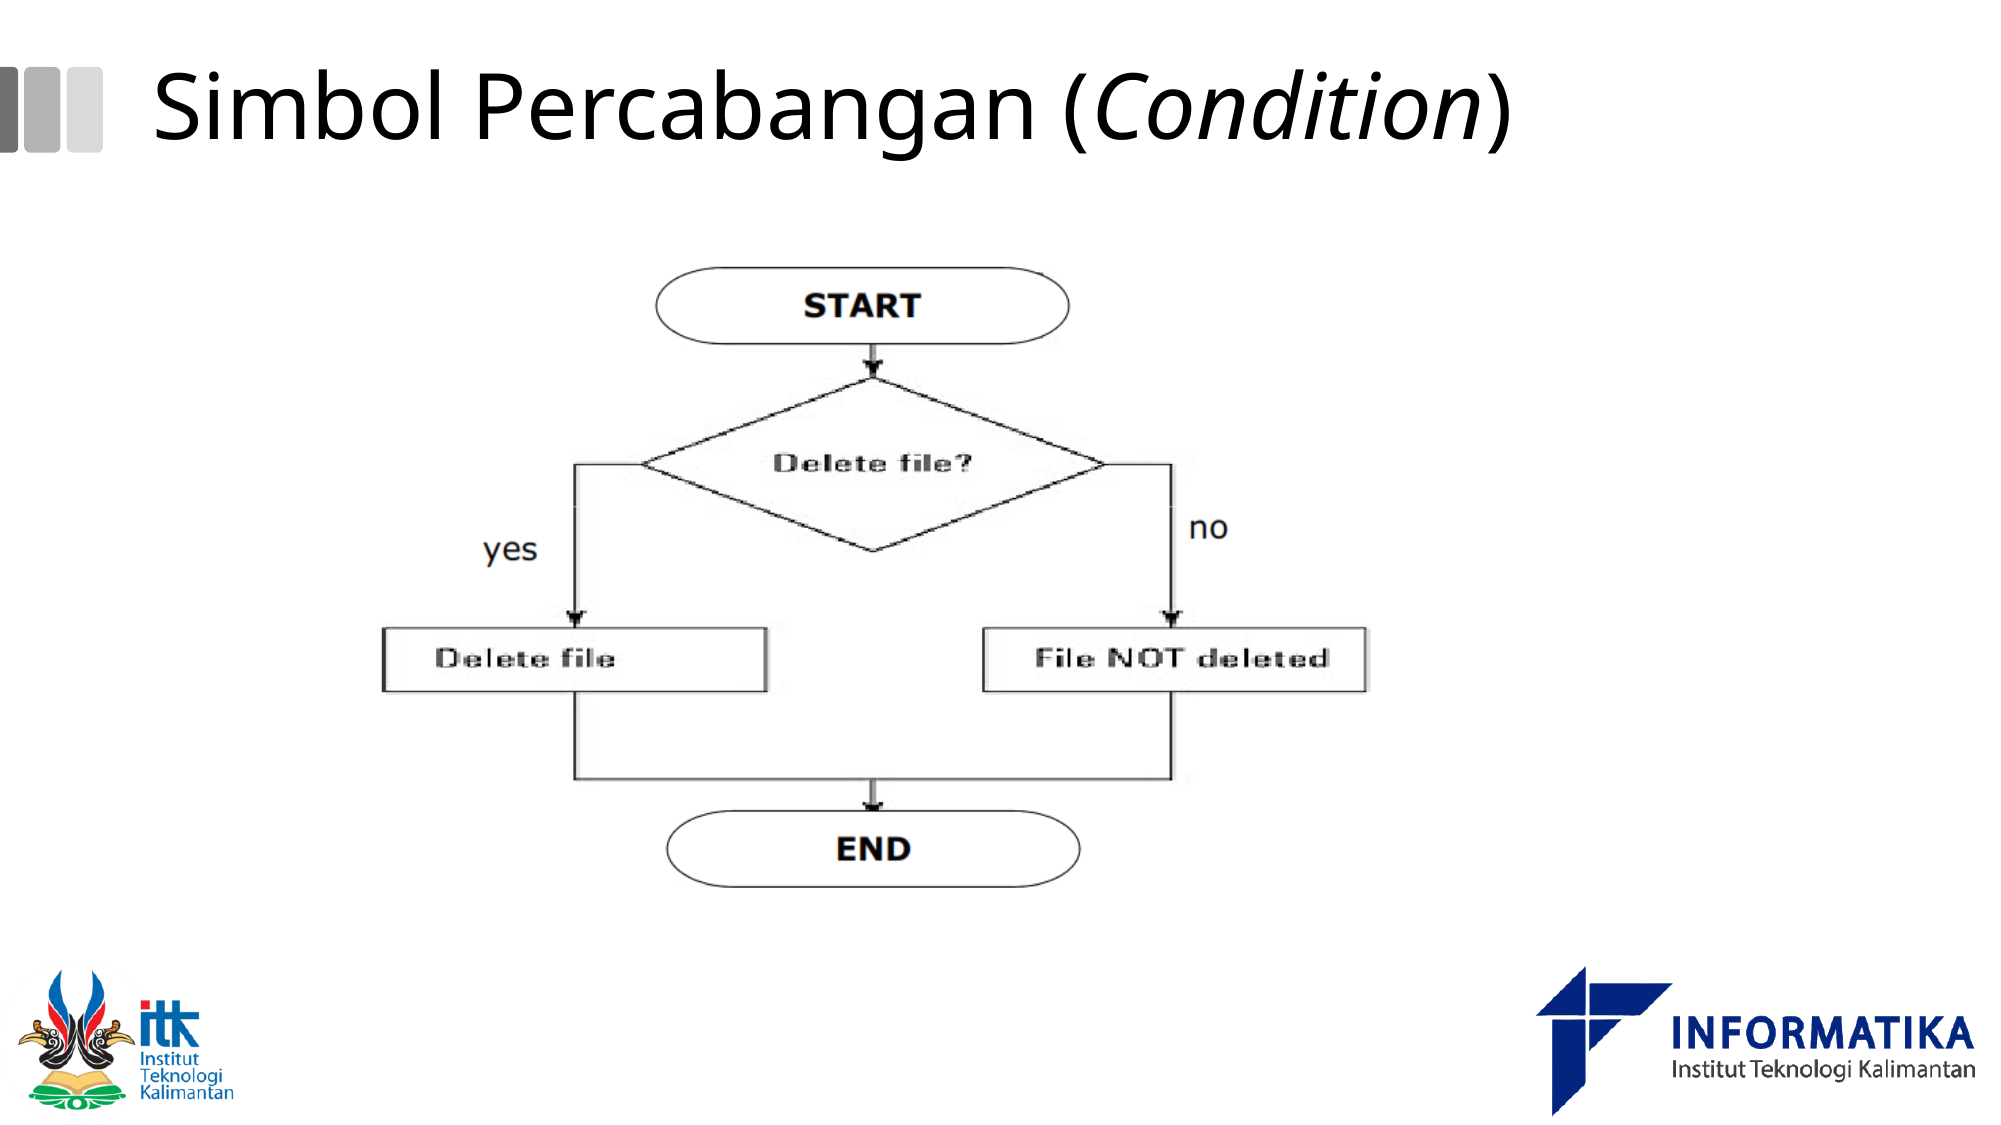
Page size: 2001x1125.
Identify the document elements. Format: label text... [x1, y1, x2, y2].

picture [1534, 965, 1976, 1118]
title Simbol Percabangan (Condition) [137, 1, 1863, 219]
picture [0, 935, 252, 1125]
picture [344, 244, 1387, 912]
